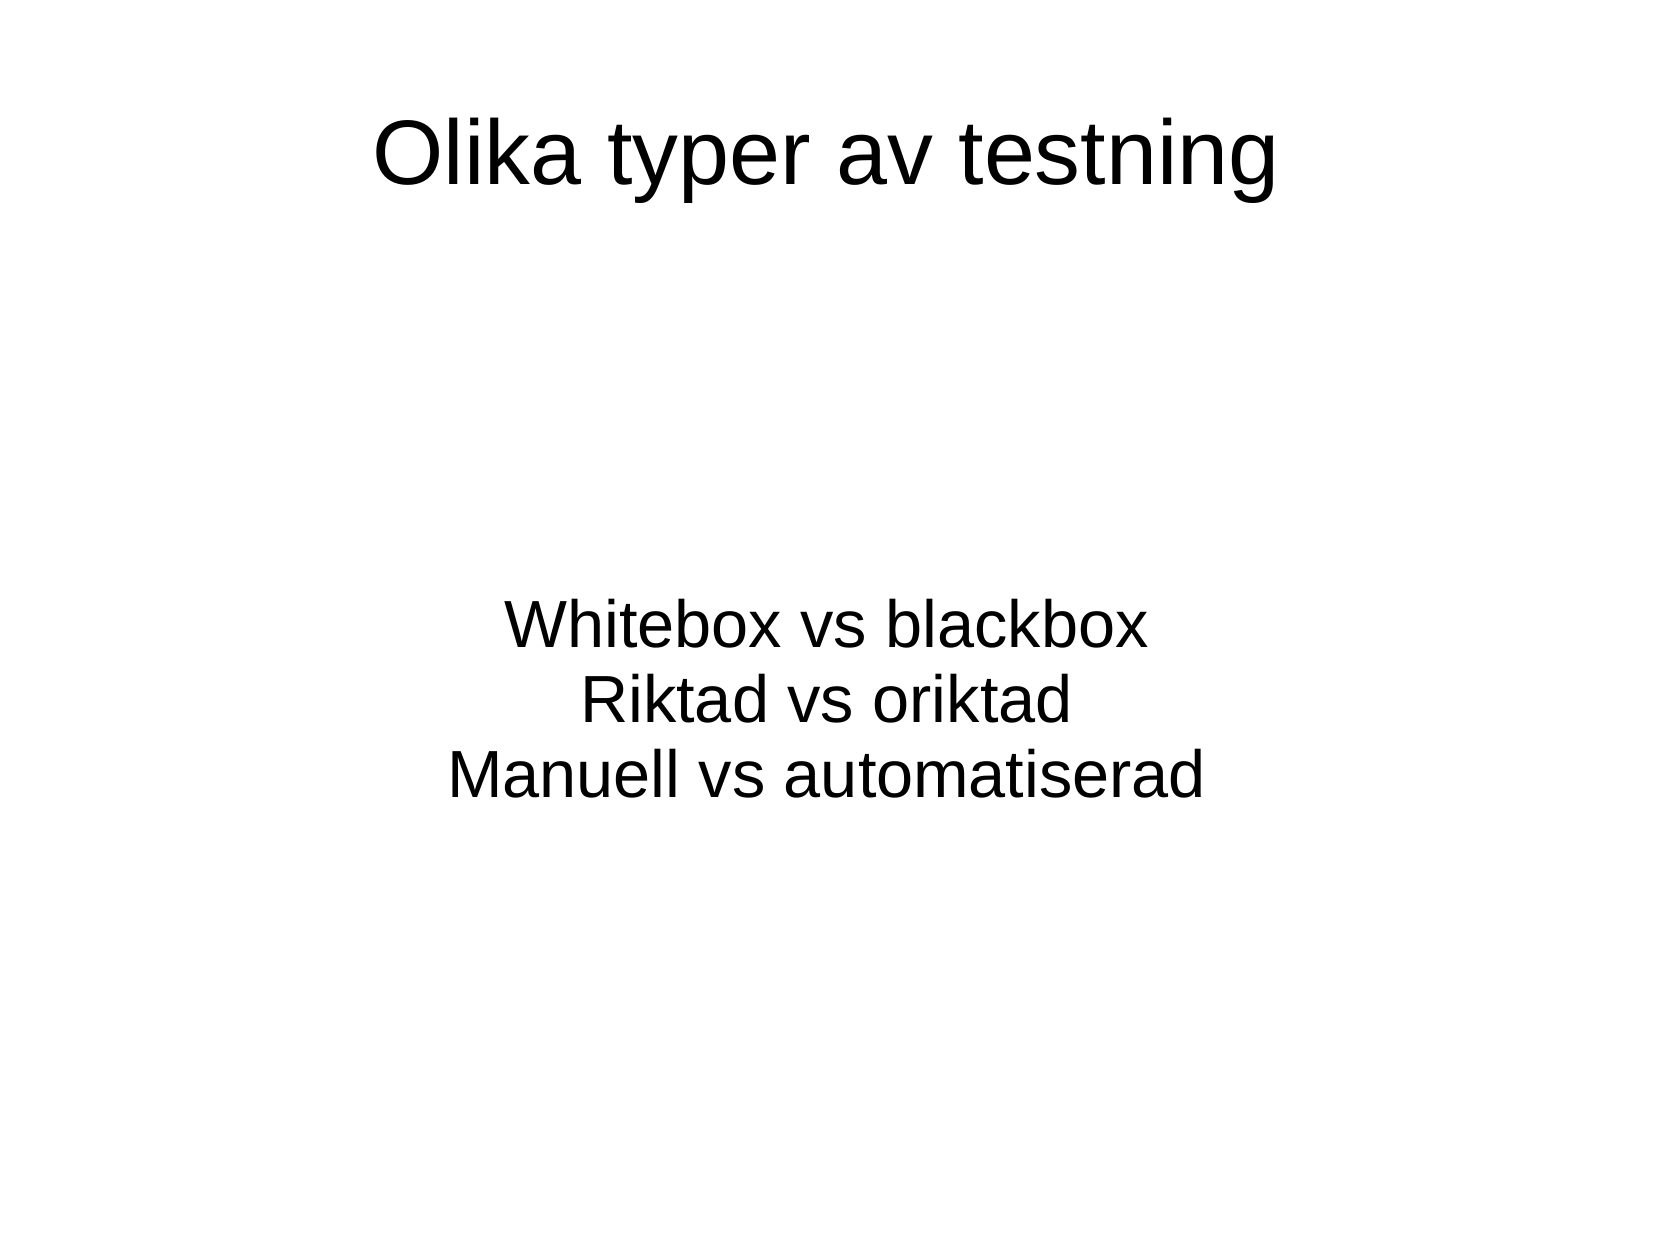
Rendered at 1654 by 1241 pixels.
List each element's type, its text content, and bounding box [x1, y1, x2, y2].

title Olika typer av testning [82, 49, 1571, 257]
subtitle Whitebox vs blackbox Riktad vs oriktad Manuell vs automatiserad [82, 290, 1571, 1109]
